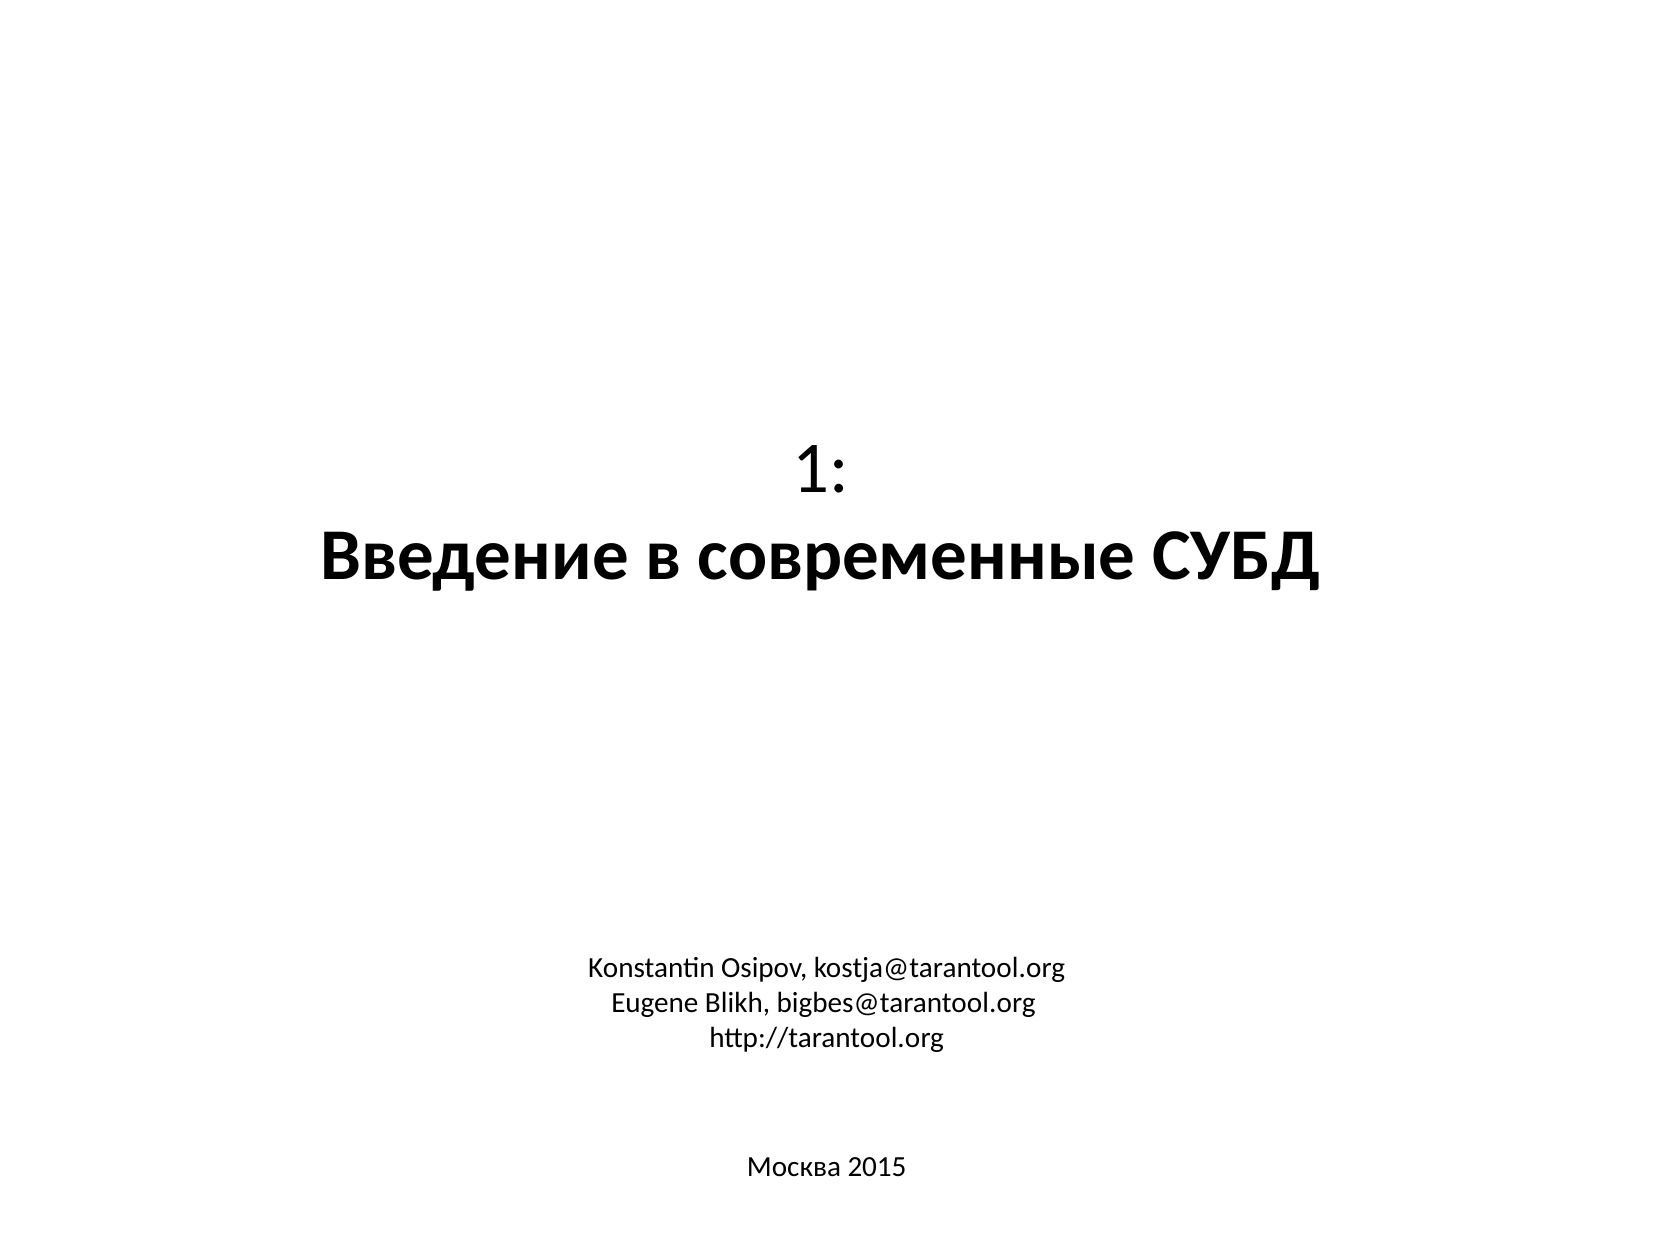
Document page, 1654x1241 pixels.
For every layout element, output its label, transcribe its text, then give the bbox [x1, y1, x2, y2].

text_box Москва 2015 [0, 1139, 1654, 1190]
text_box 1: Введение в современные СУБД [84, 412, 1557, 603]
text_box Konstantin Osipov, kostja@tarantool.org Eugene Blikh, bigbes@tarantool.org http://tarantool.org [0, 940, 1654, 1061]
